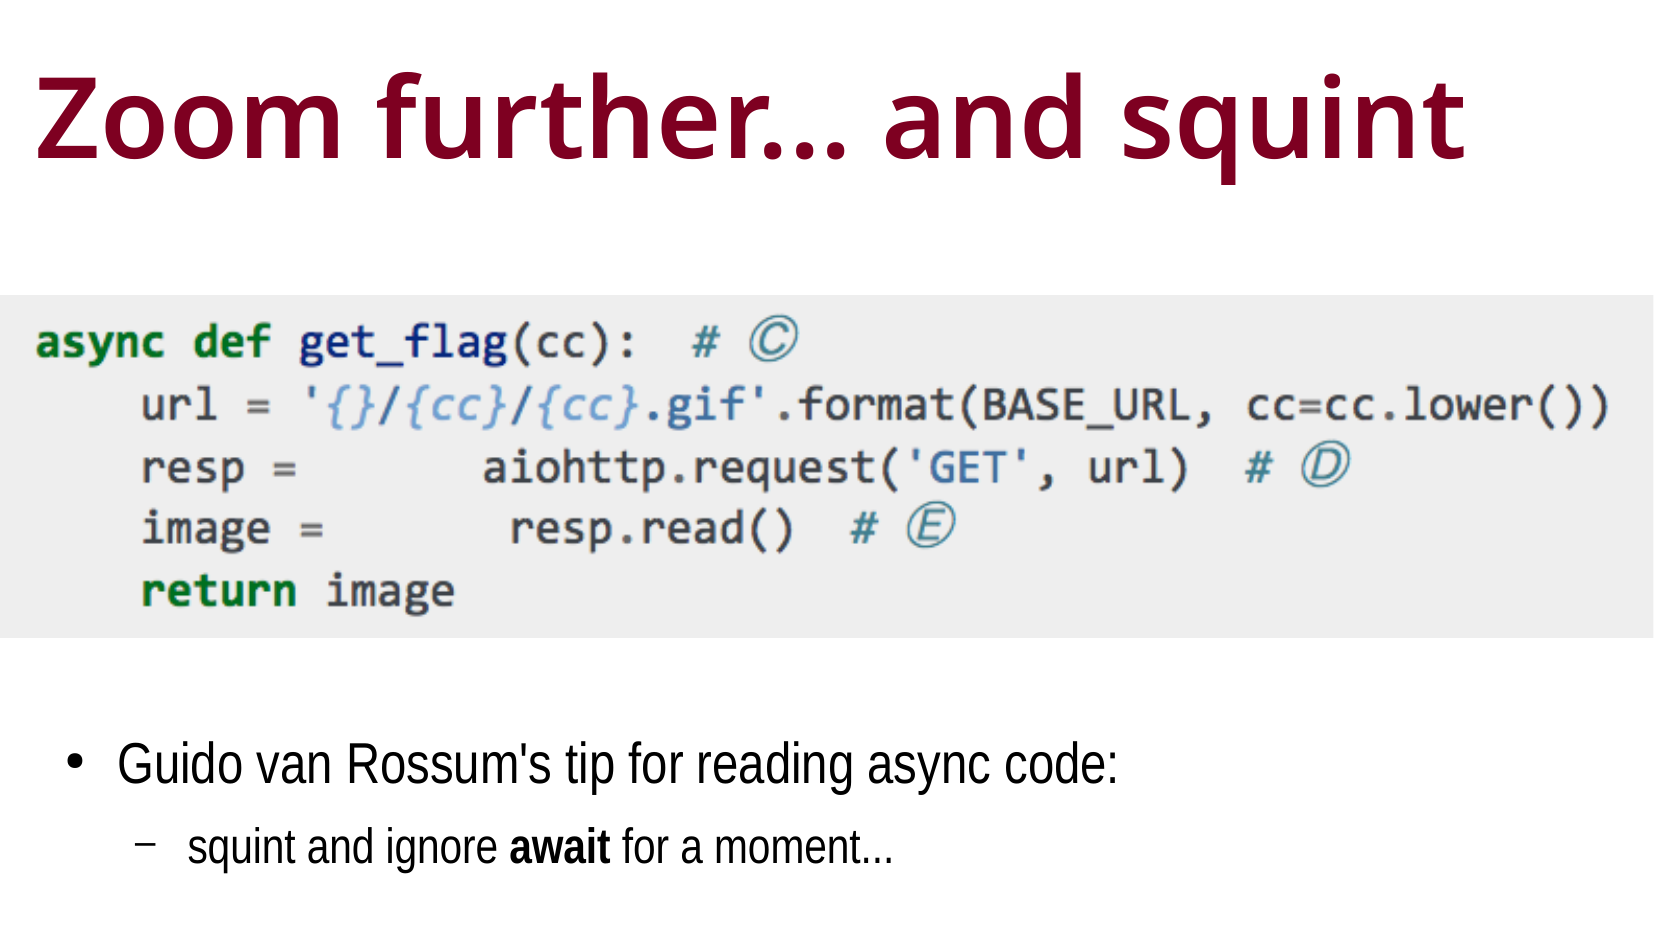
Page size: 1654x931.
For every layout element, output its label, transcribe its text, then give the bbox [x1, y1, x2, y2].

text_box [307, 437, 497, 556]
list Guido van Rossum's tip for reading async code: squint and ignore await for a moment... [47, 729, 1583, 875]
picture [0, 295, 1654, 638]
title Zoom further... and squint [35, 37, 1571, 193]
